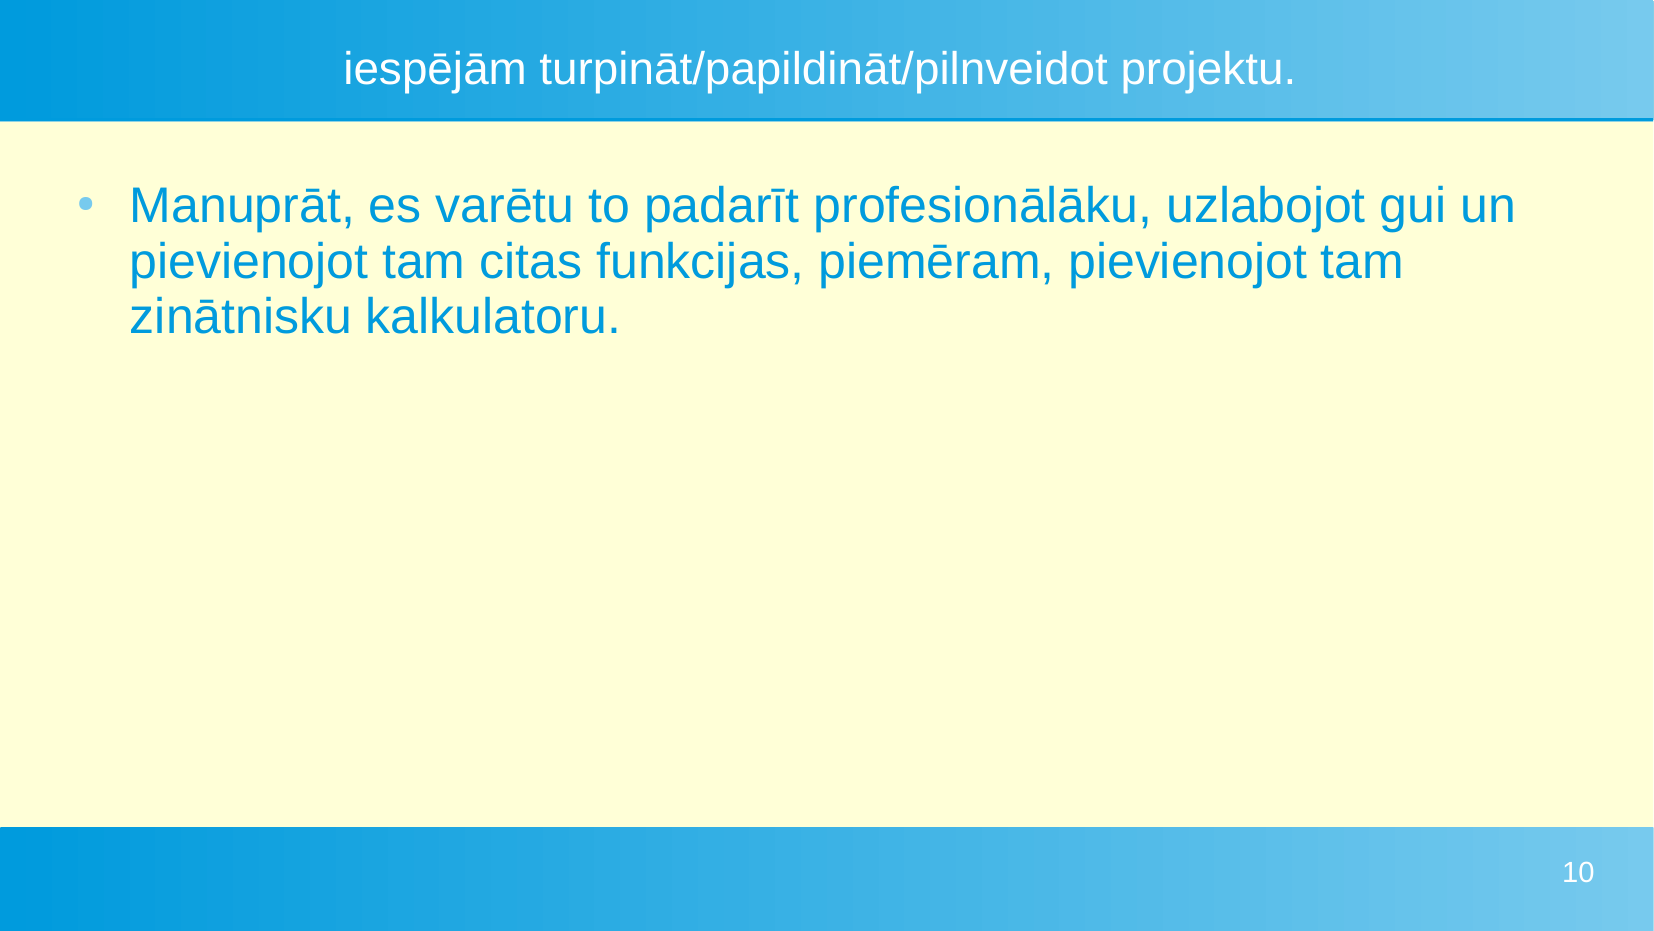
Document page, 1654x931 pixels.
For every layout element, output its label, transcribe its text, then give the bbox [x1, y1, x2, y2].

list Manuprāt, es varētu to padarīt profesionālāku, uzlabojot gui un pievienojot tam citas funkcijas, piemēram, pievienojot tam zinātnisku kalkulatoru. [59, 177, 1595, 768]
title iespējām turpināt/papildināt/pilnveidot projektu. [59, 29, 1595, 108]
